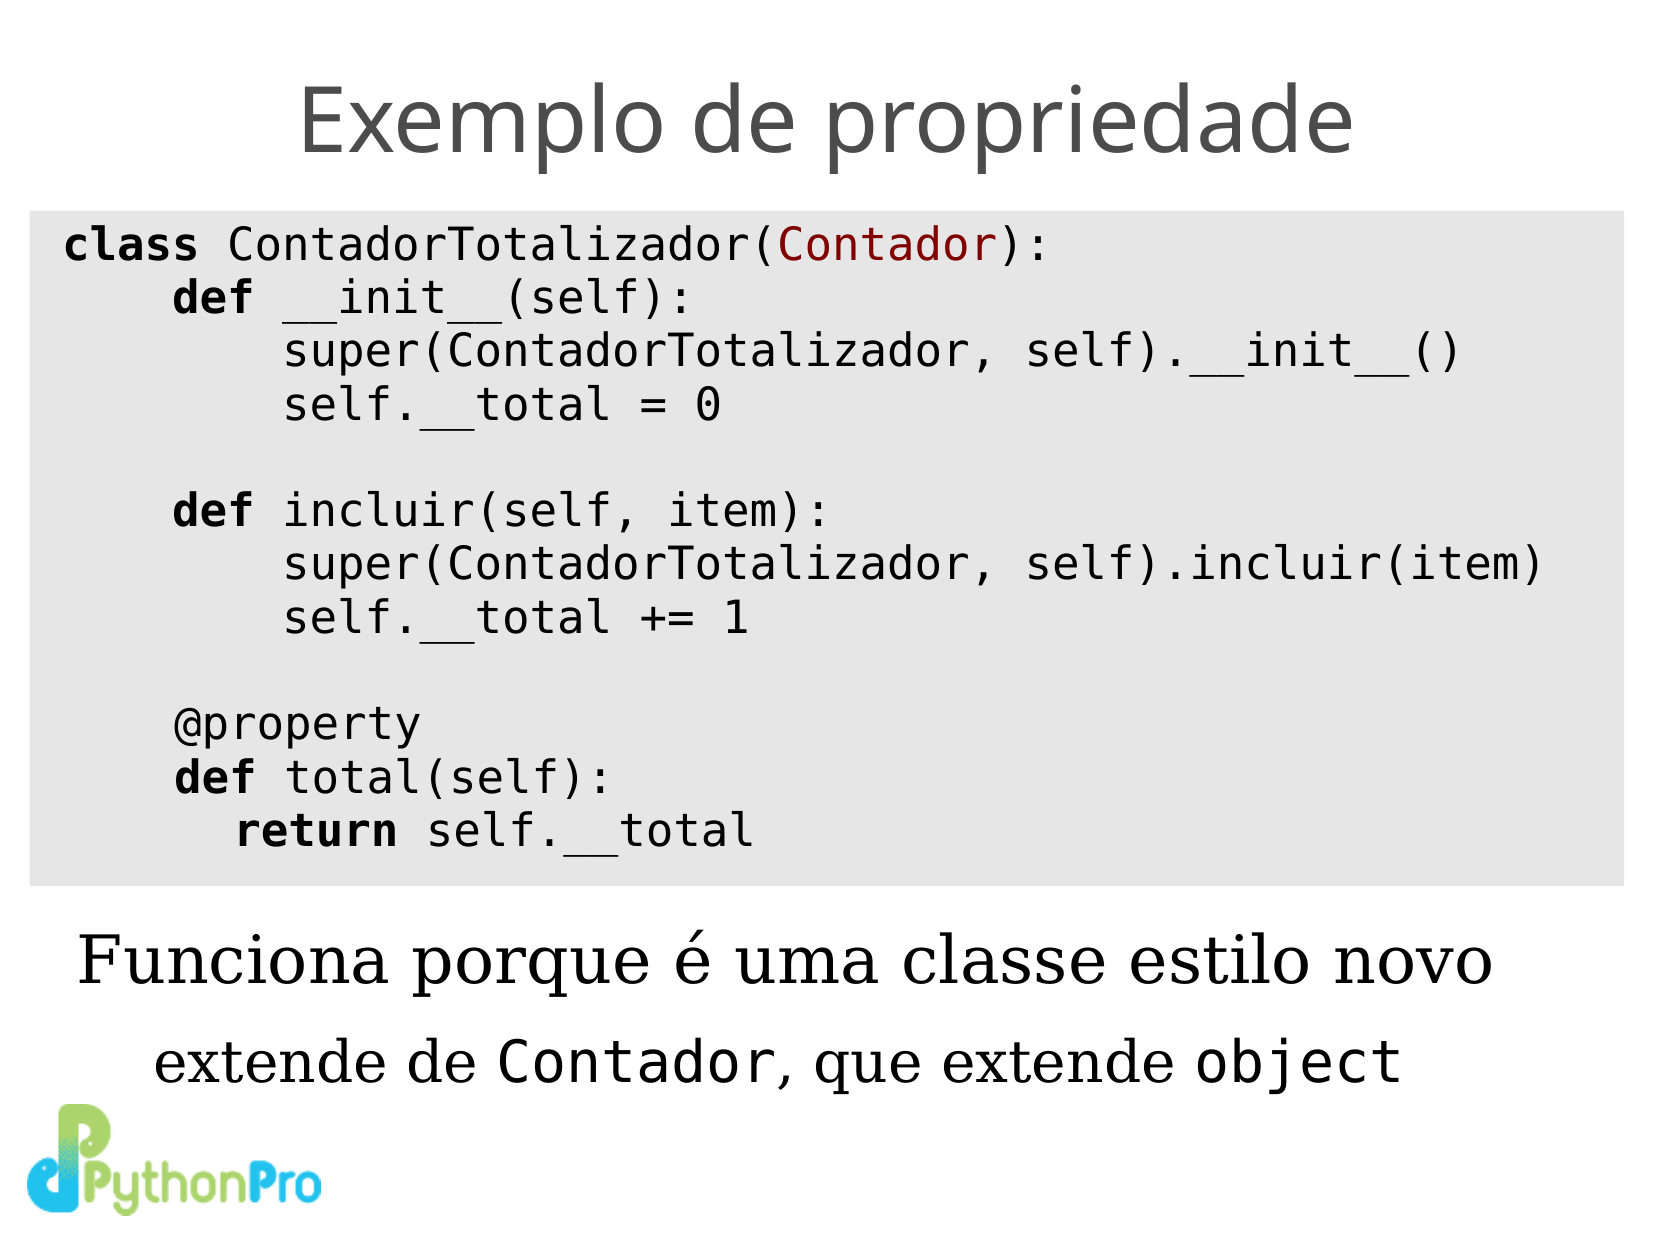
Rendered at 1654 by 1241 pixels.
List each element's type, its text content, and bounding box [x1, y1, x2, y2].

text_box class ContadorTotalizador(Contador): def __init__(self): super(ContadorTotalizador, self).__init__() self.__total = 0 def incluir(self, item): super(ContadorTotalizador, self).incluir(item) self.__total += 1 @property def total(self): return self.__total [29, 210, 1625, 886]
picture [27, 1104, 321, 1216]
title Exemplo de propriedade [82, 13, 1571, 210]
list Funciona porque é uma classe estilo novo extende de Contador, que extende object [59, 921, 1595, 1128]
